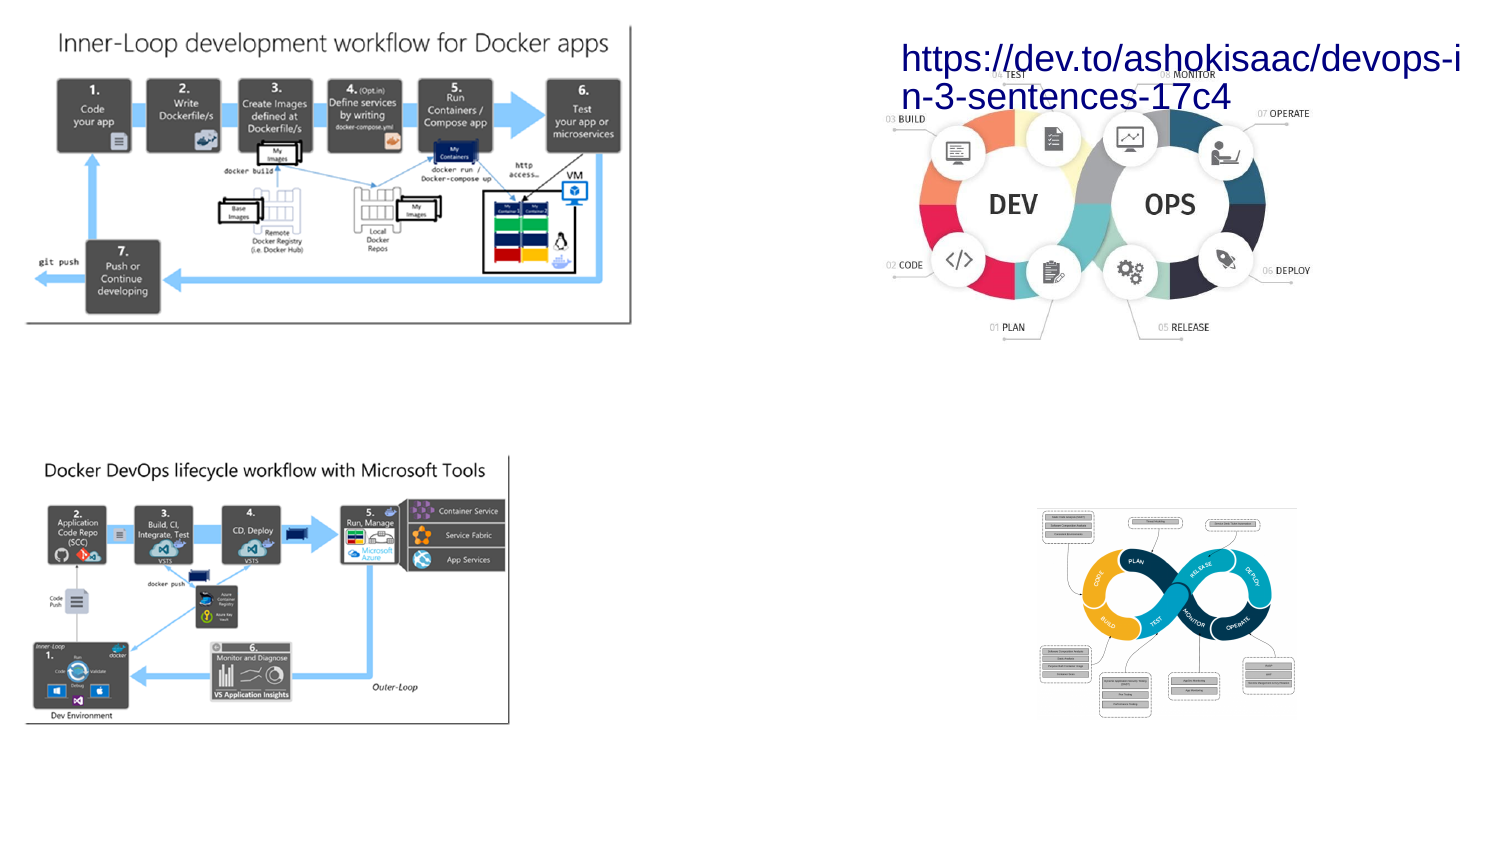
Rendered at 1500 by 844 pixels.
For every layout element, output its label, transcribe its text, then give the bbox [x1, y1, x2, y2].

picture [1037, 508, 1297, 720]
picture [24, 24, 632, 325]
text_box https://dev.to/ashokisaac/devops-in-3-sentences-17c4 [887, 20, 1493, 70]
picture [24, 454, 510, 725]
picture [869, 24, 1318, 384]
